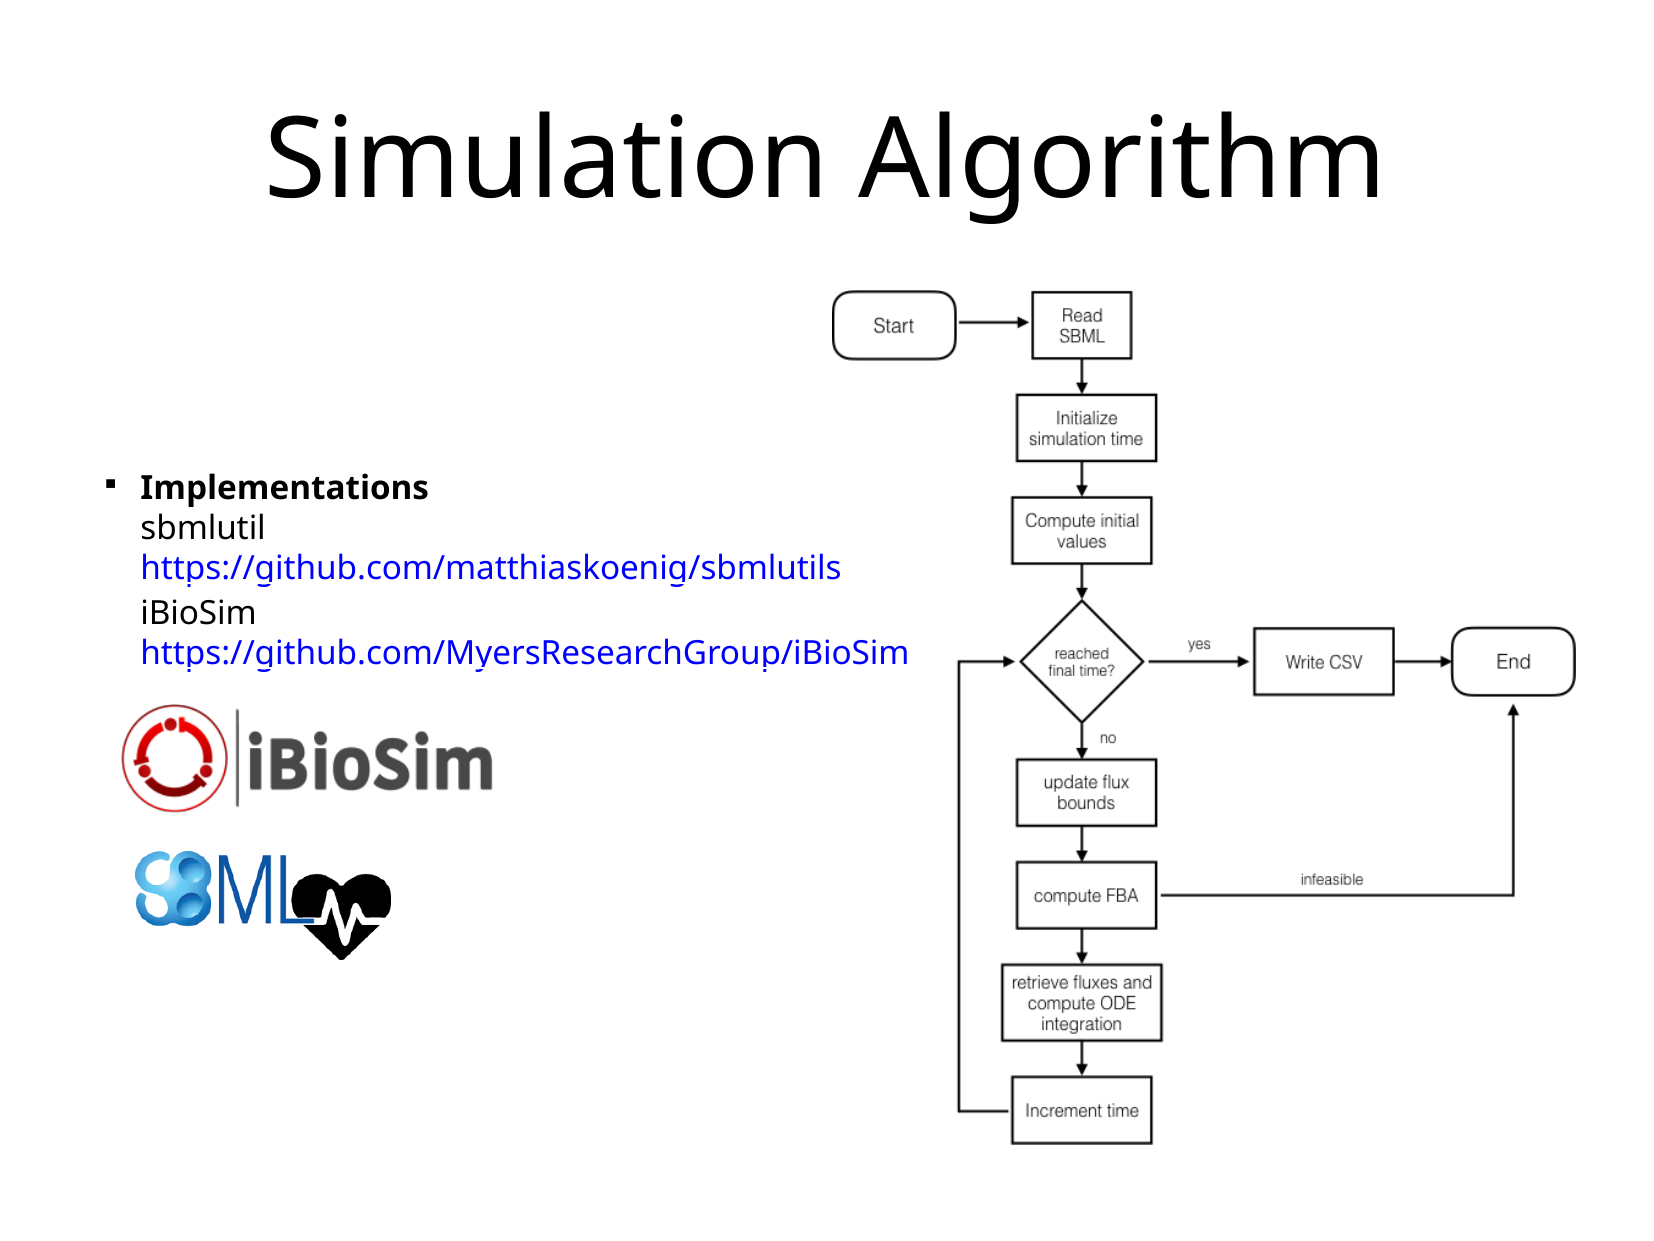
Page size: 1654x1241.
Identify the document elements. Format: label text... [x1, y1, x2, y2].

picture [135, 851, 391, 961]
picture [120, 704, 496, 813]
text_box Simulation Algorithm [82, 49, 1571, 257]
picture [832, 290, 1576, 1145]
text_box Implementations sbmlutilhttps://github.com/matthiaskoenig/sbmlutils iBioSimhttps://github.com/MyersResearchGroup/iBioSim [105, 466, 916, 1186]
